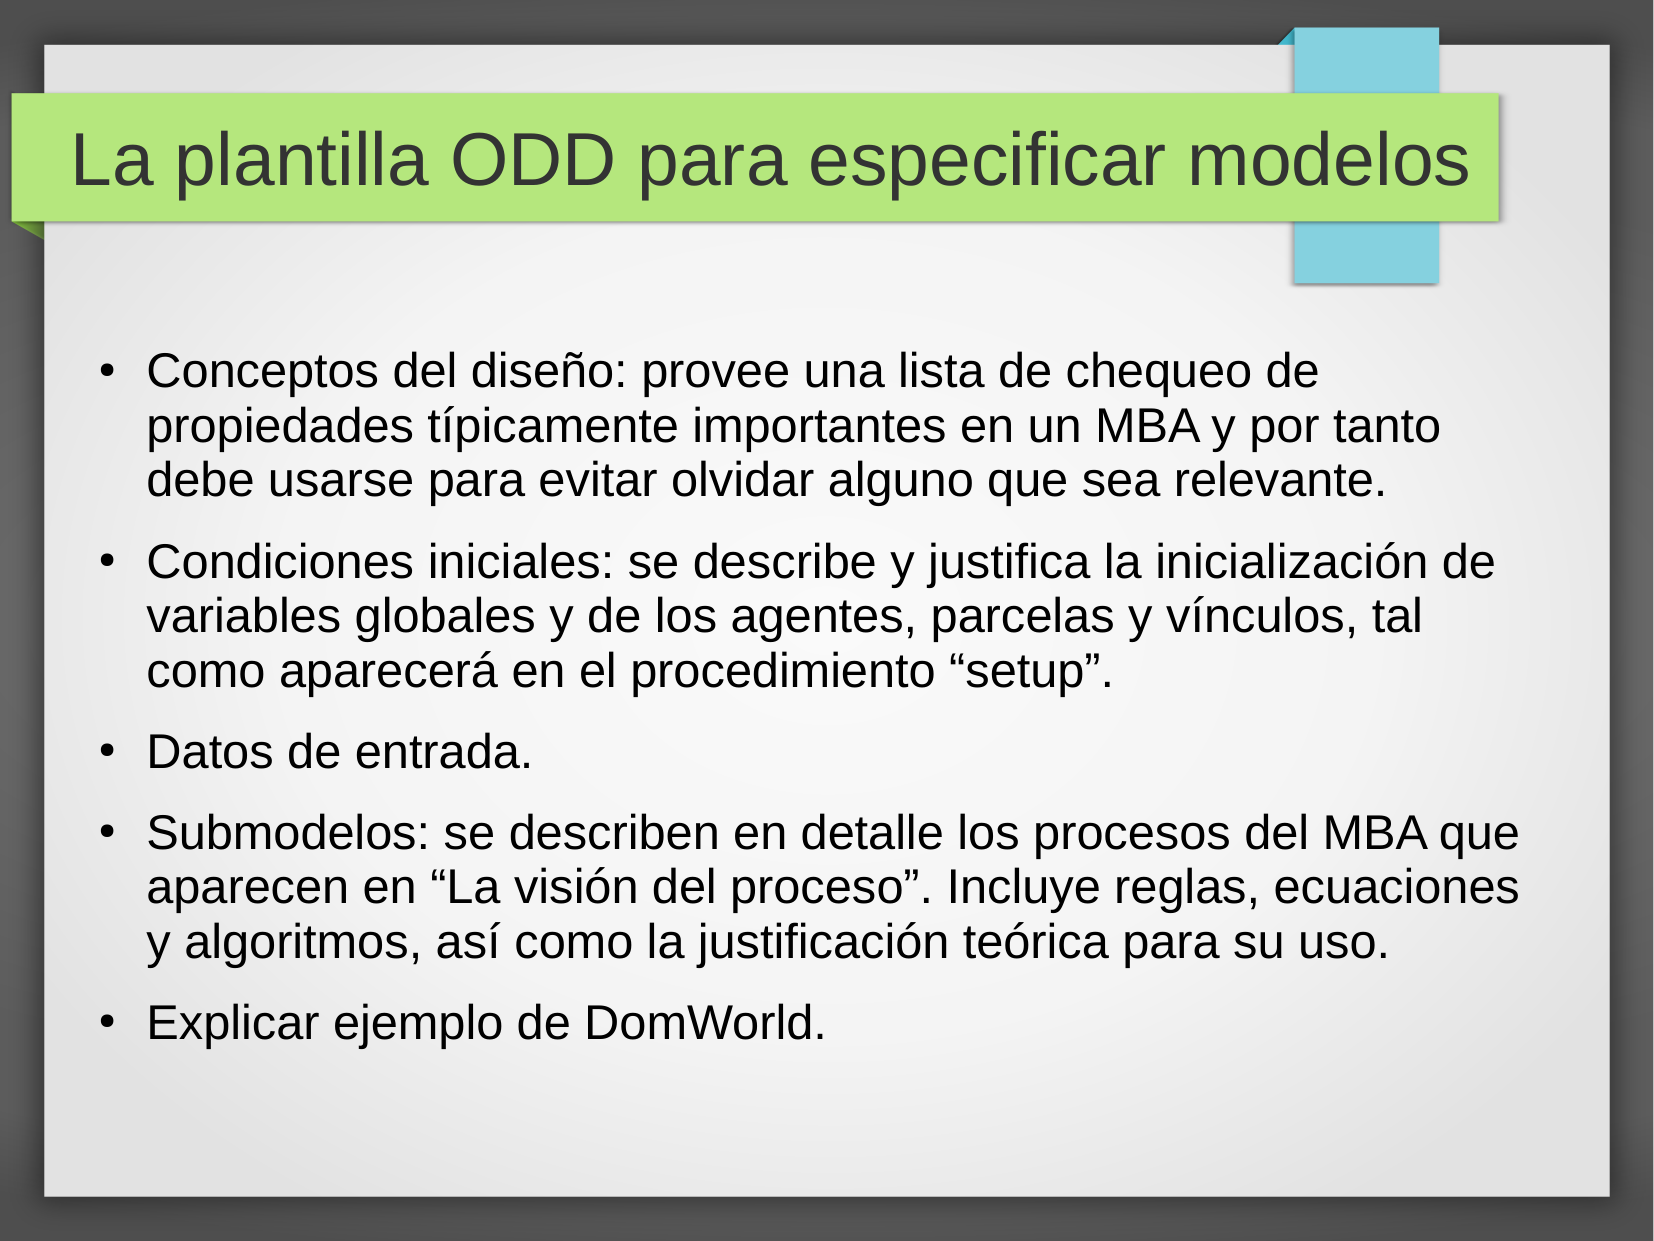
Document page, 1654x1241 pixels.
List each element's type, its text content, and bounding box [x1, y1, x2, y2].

picture [0, 0, 1654, 1241]
title La plantilla ODD para especificar modelos [70, 106, 1477, 213]
list Conceptos del diseño: provee una lista de chequeo de propiedades típicamente importantes en un MBA y por tanto debe usarse para evitar olvidar alguno que sea relevante. Condiciones iniciales: se describe y justifica la inicialización de variables globales y de los agentes, parcelas y vínculos, tal como aparecerá en el procedimiento “setup”. Datos de entrada. Submodelos: se describen en detalle los procesos del MBA que aparecen en “La visión del proceso”. Incluye reglas, ecuaciones y algoritmos, así como la justificación teórica para su uso. Explicar ejemplo de DomWorld. [82, 343, 1538, 1063]
